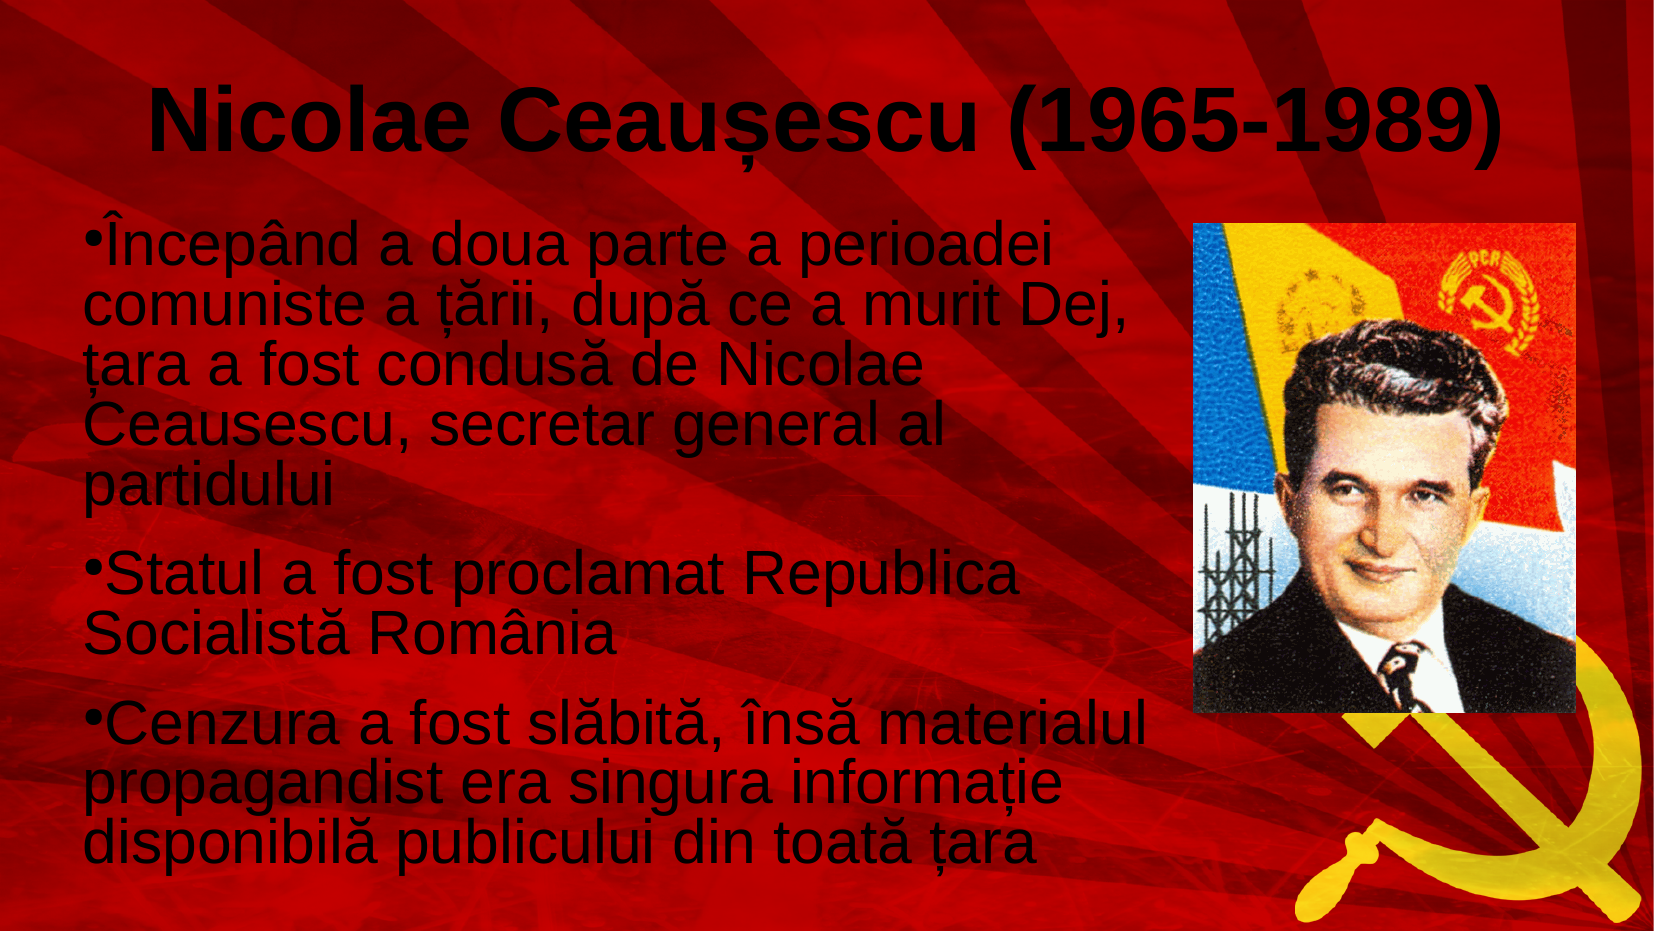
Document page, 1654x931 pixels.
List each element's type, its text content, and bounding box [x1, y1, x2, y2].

title Nicolae Ceaușescu (1965-1989) [82, 37, 1571, 193]
list Începând a doua parte a perioadei comuniste a țării, după ce a murit Dej, țara a fost condusă de Nicolae Ceausescu, secretar general al partidului Statul a fost proclamat Republica Socialistă România Cenzura a fost slăbită, însă materialul propagandist era singura informație disponibilă publicului din toată țara [82, 217, 1194, 931]
picture [0, 0, 1654, 931]
